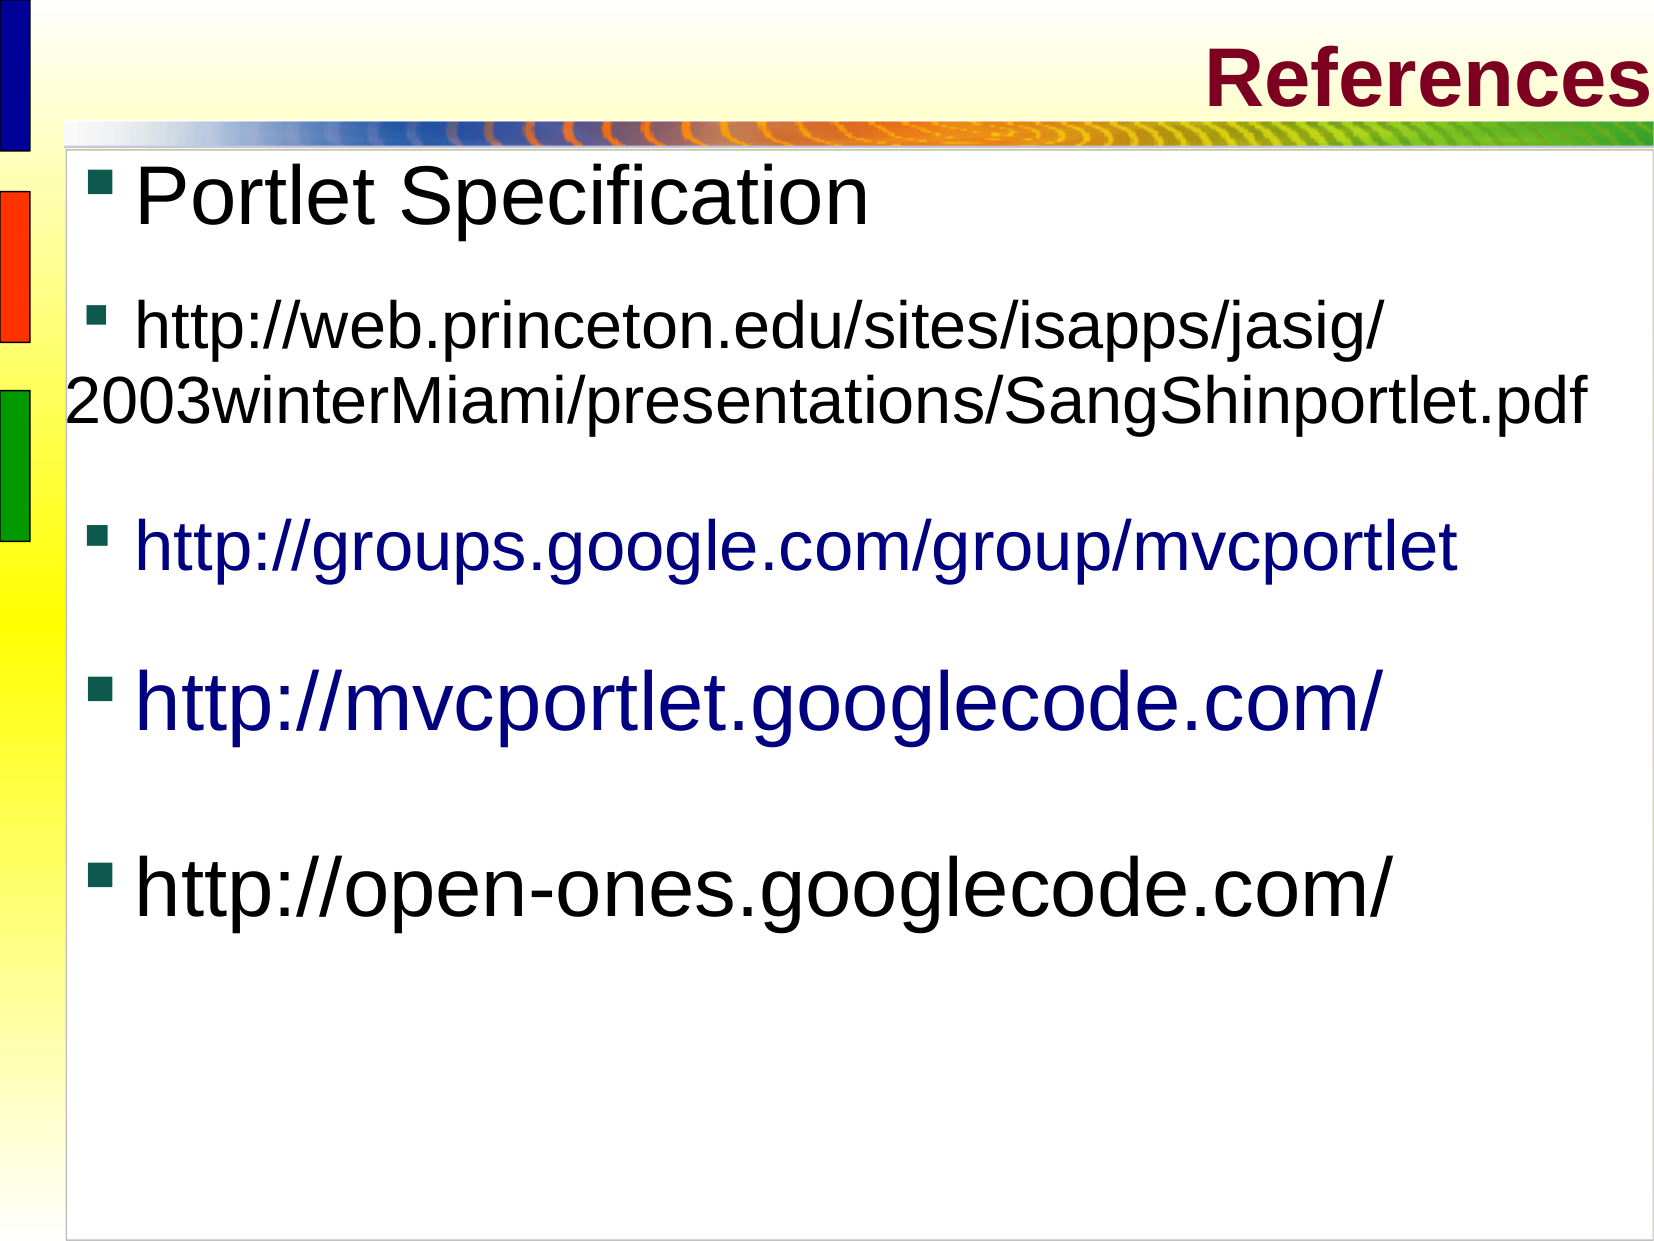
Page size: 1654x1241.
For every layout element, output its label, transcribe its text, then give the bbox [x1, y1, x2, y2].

picture [64, 120, 201, 148]
title References [201, 8, 1654, 149]
list Portlet Specification http://web.princeton.edu/sites/isapps/jasig/ 2003winterMiami/presentations/SangShinportlet.pdf http://groups.google.com/group/mvcportlet http://mvcportlet.googlecode.com/ http://open-ones.googlecode.com/ [64, 149, 1654, 1158]
